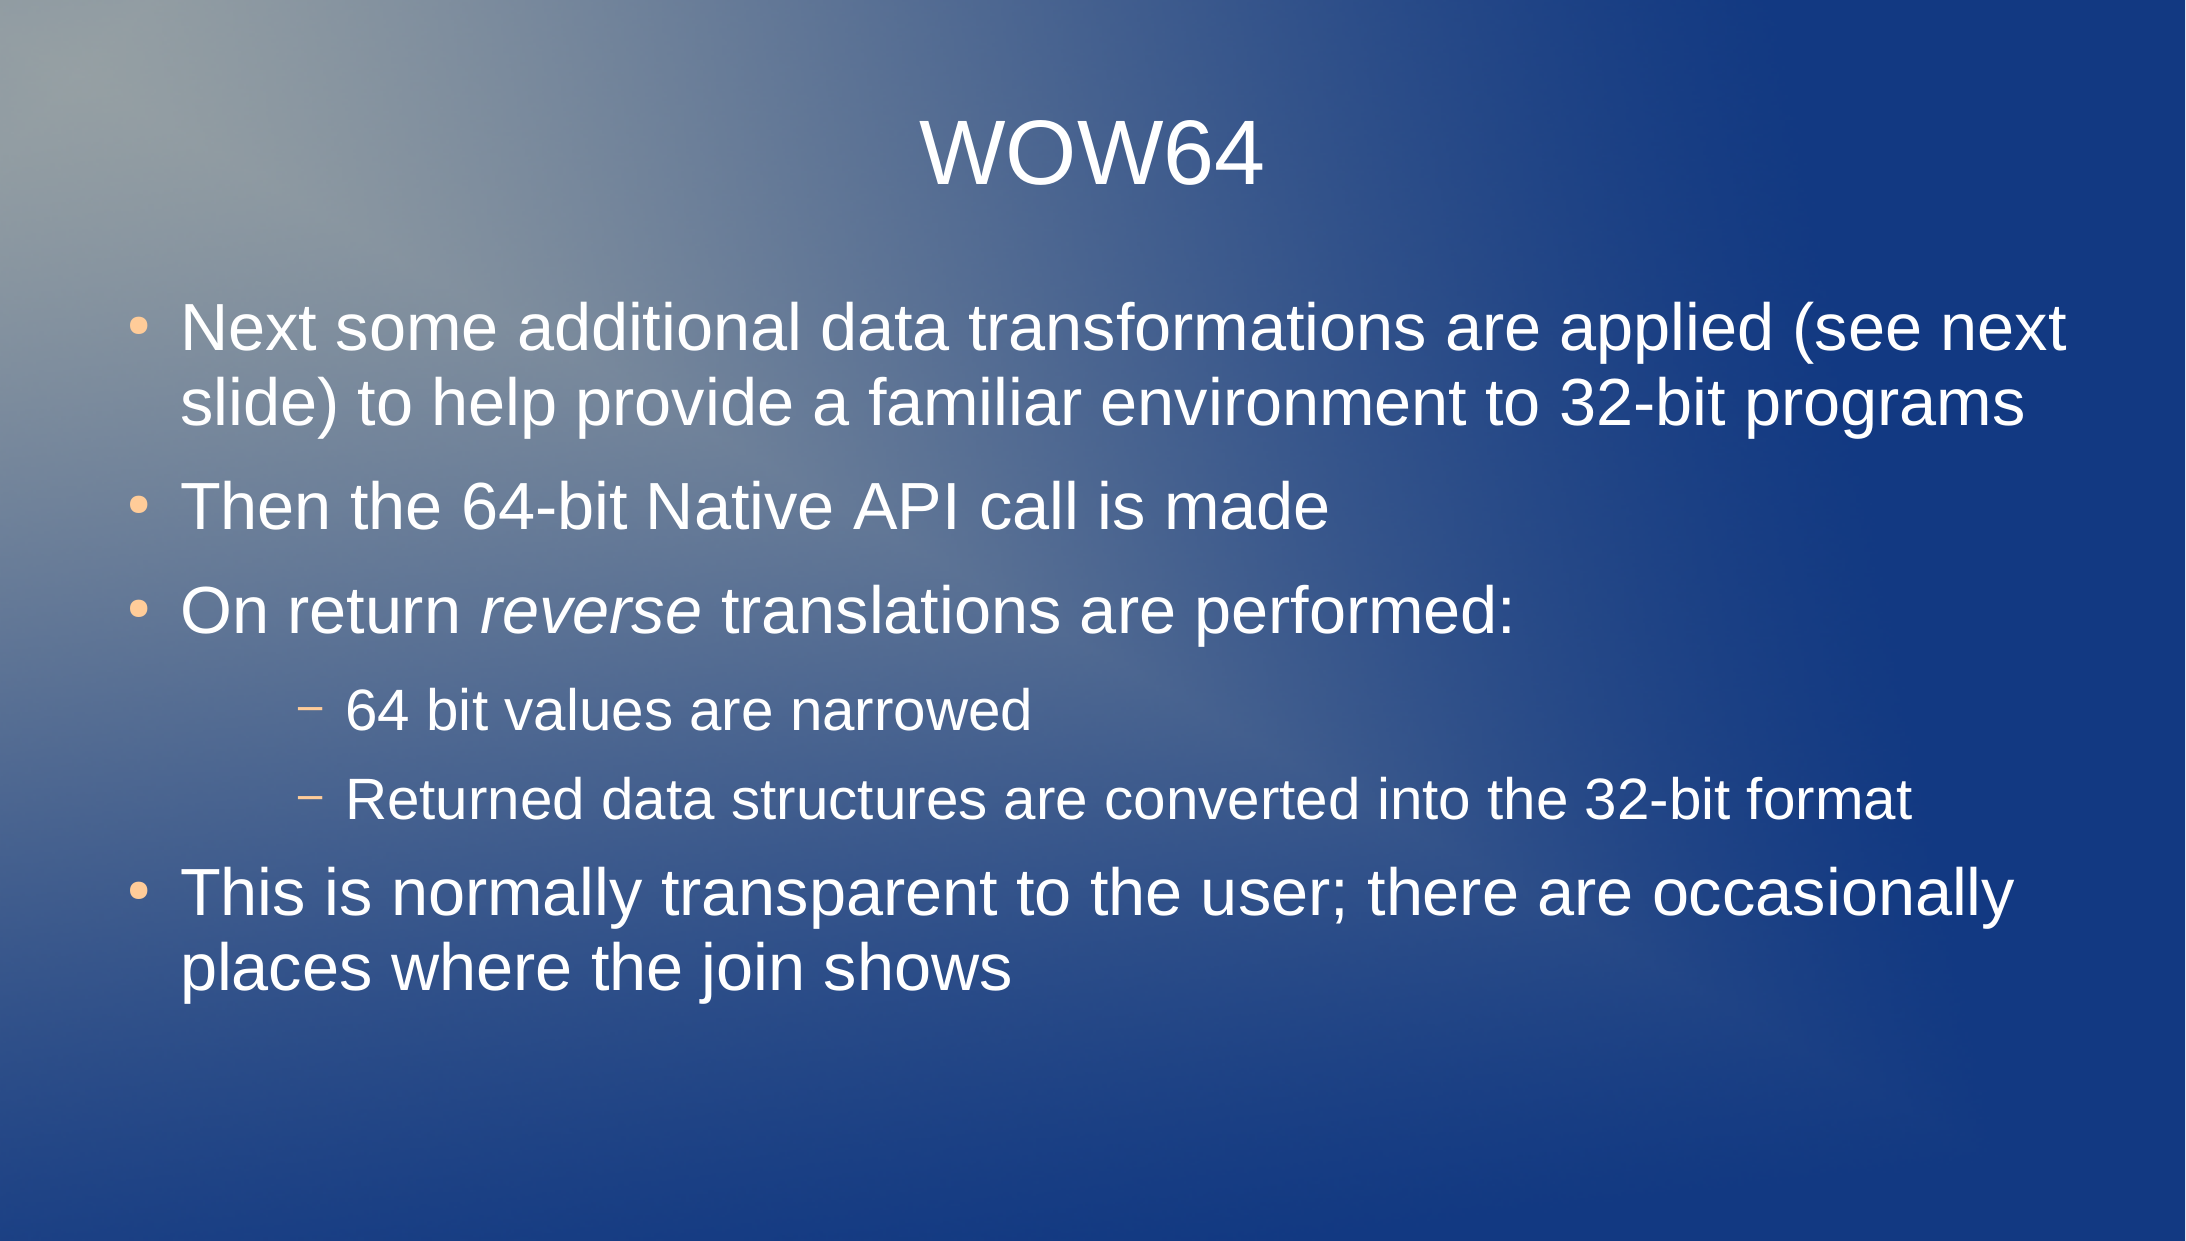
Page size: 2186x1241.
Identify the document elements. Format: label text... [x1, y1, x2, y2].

picture [0, 0, 2186, 1241]
title WOW64 [109, 49, 2076, 257]
list Next some additional data transformations are applied (see next slide) to help provide a familiar environment to 32-bit programs Then the 64-bit Native API call is made On return reverse translations are performed: 64 bit values are narrowed Returned data structures are converted into the 32-bit format This is normally transparent to the user; there are occasionally places where the join shows [109, 290, 2076, 1193]
